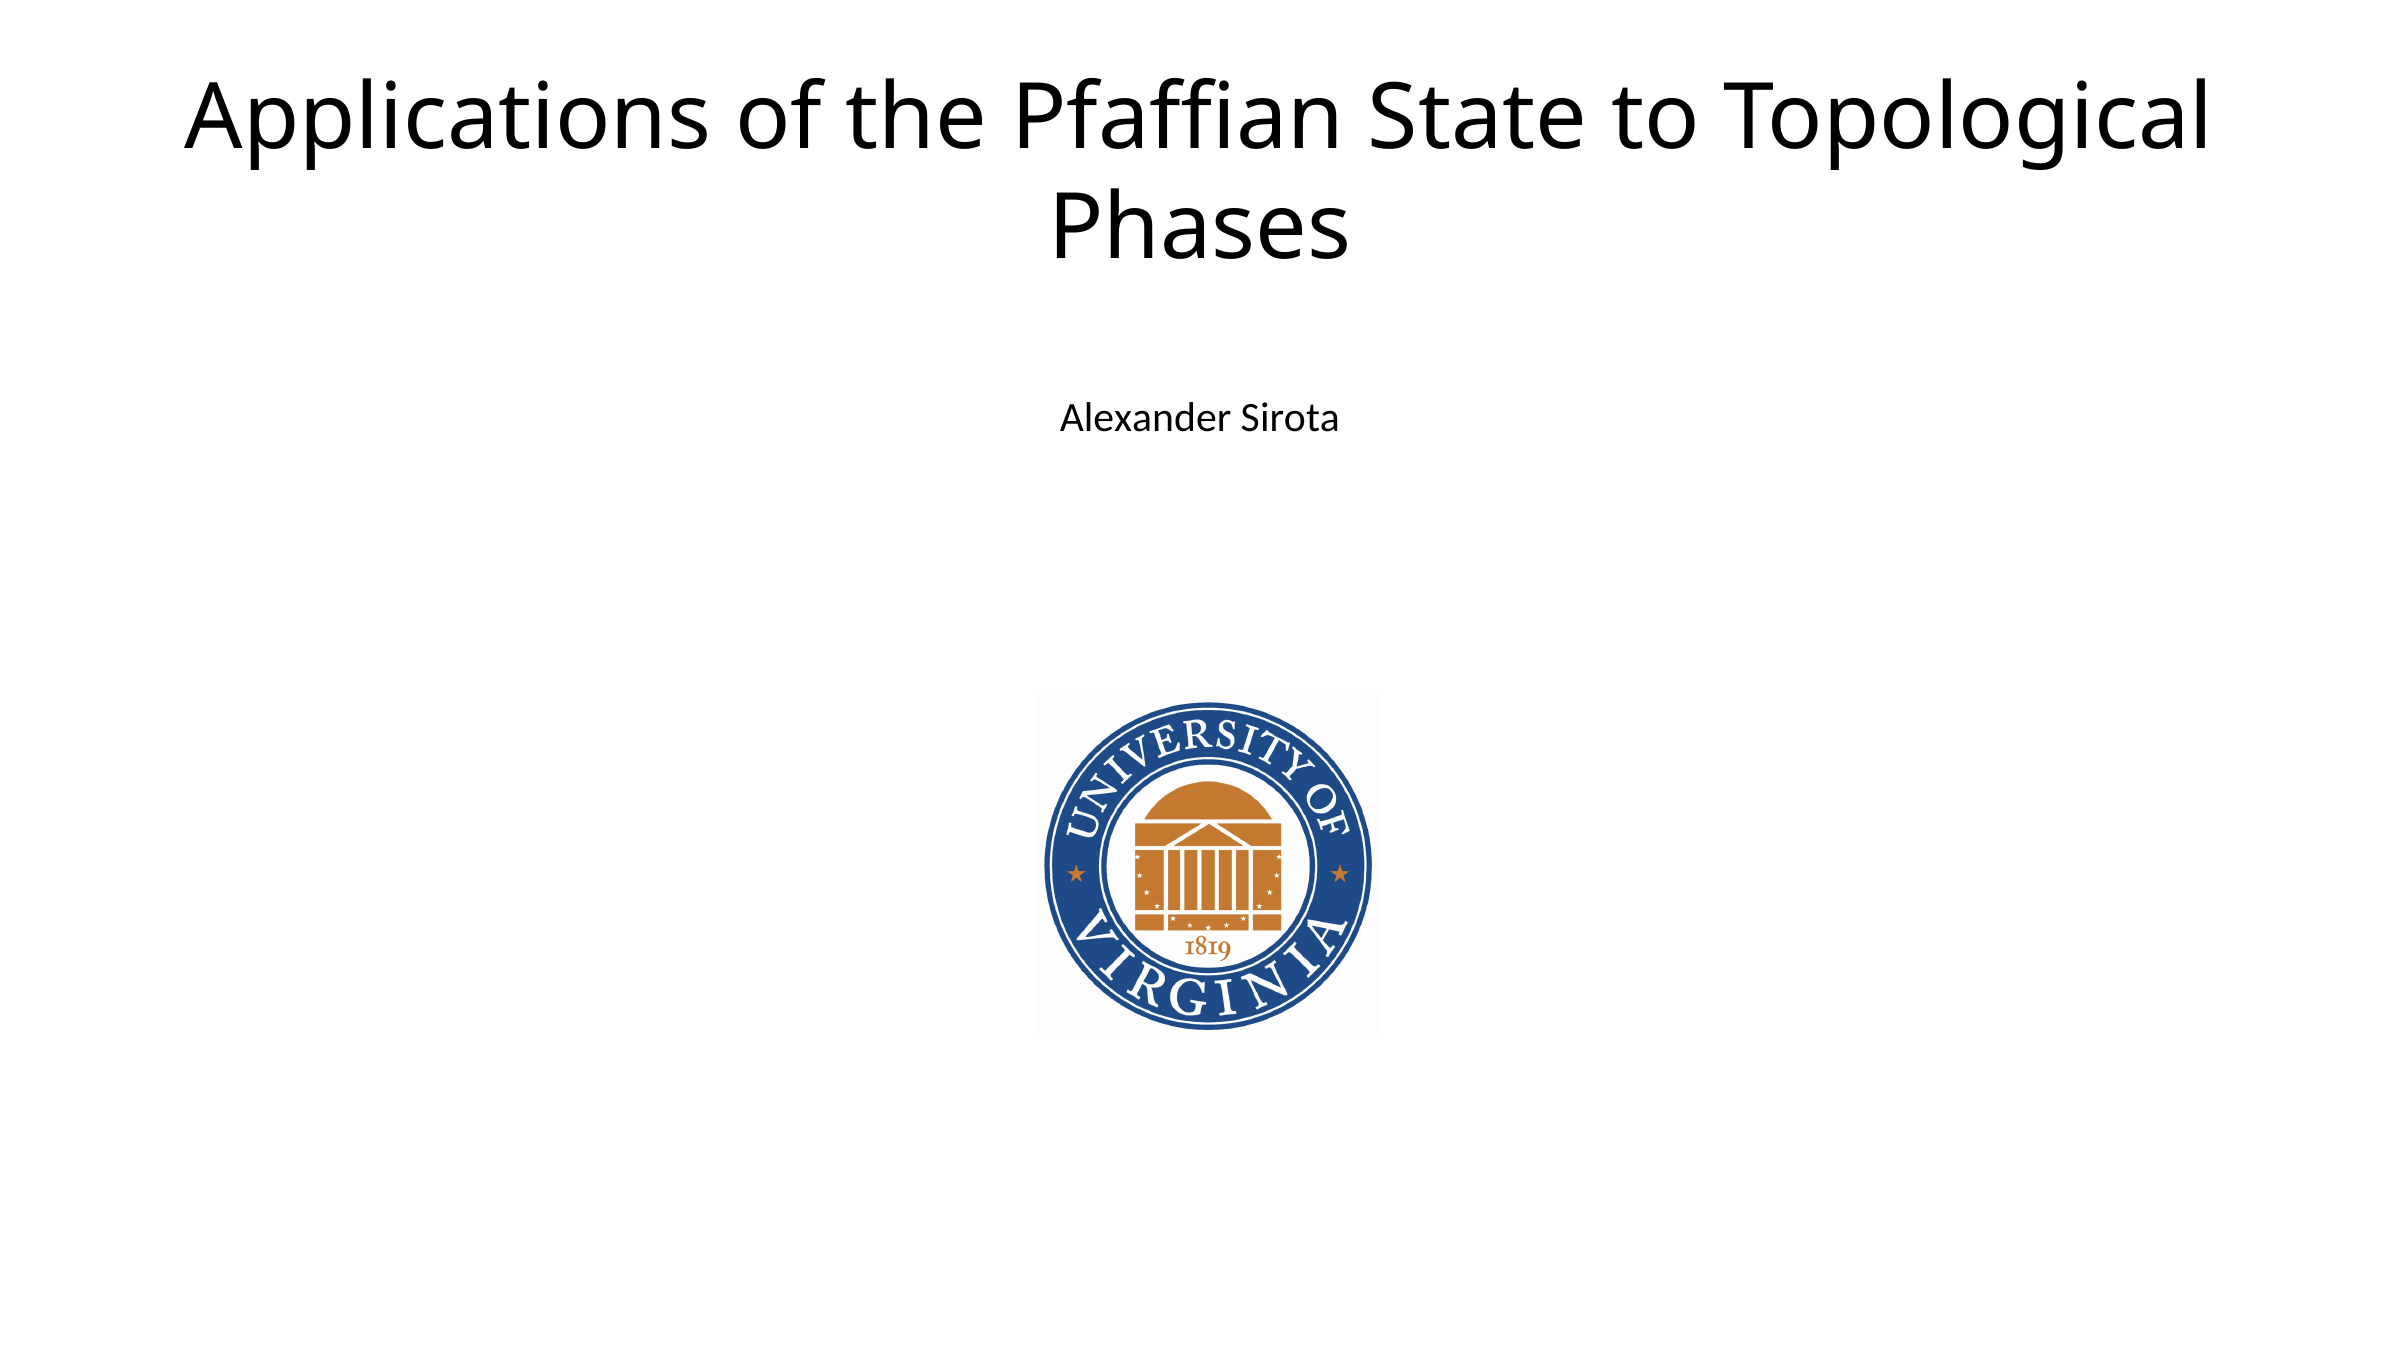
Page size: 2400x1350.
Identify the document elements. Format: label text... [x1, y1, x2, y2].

picture [1035, 693, 1381, 1039]
subtitle Applications of the Pfaffian State to Topological Phases Alexander Sirota [120, 53, 2280, 1207]
